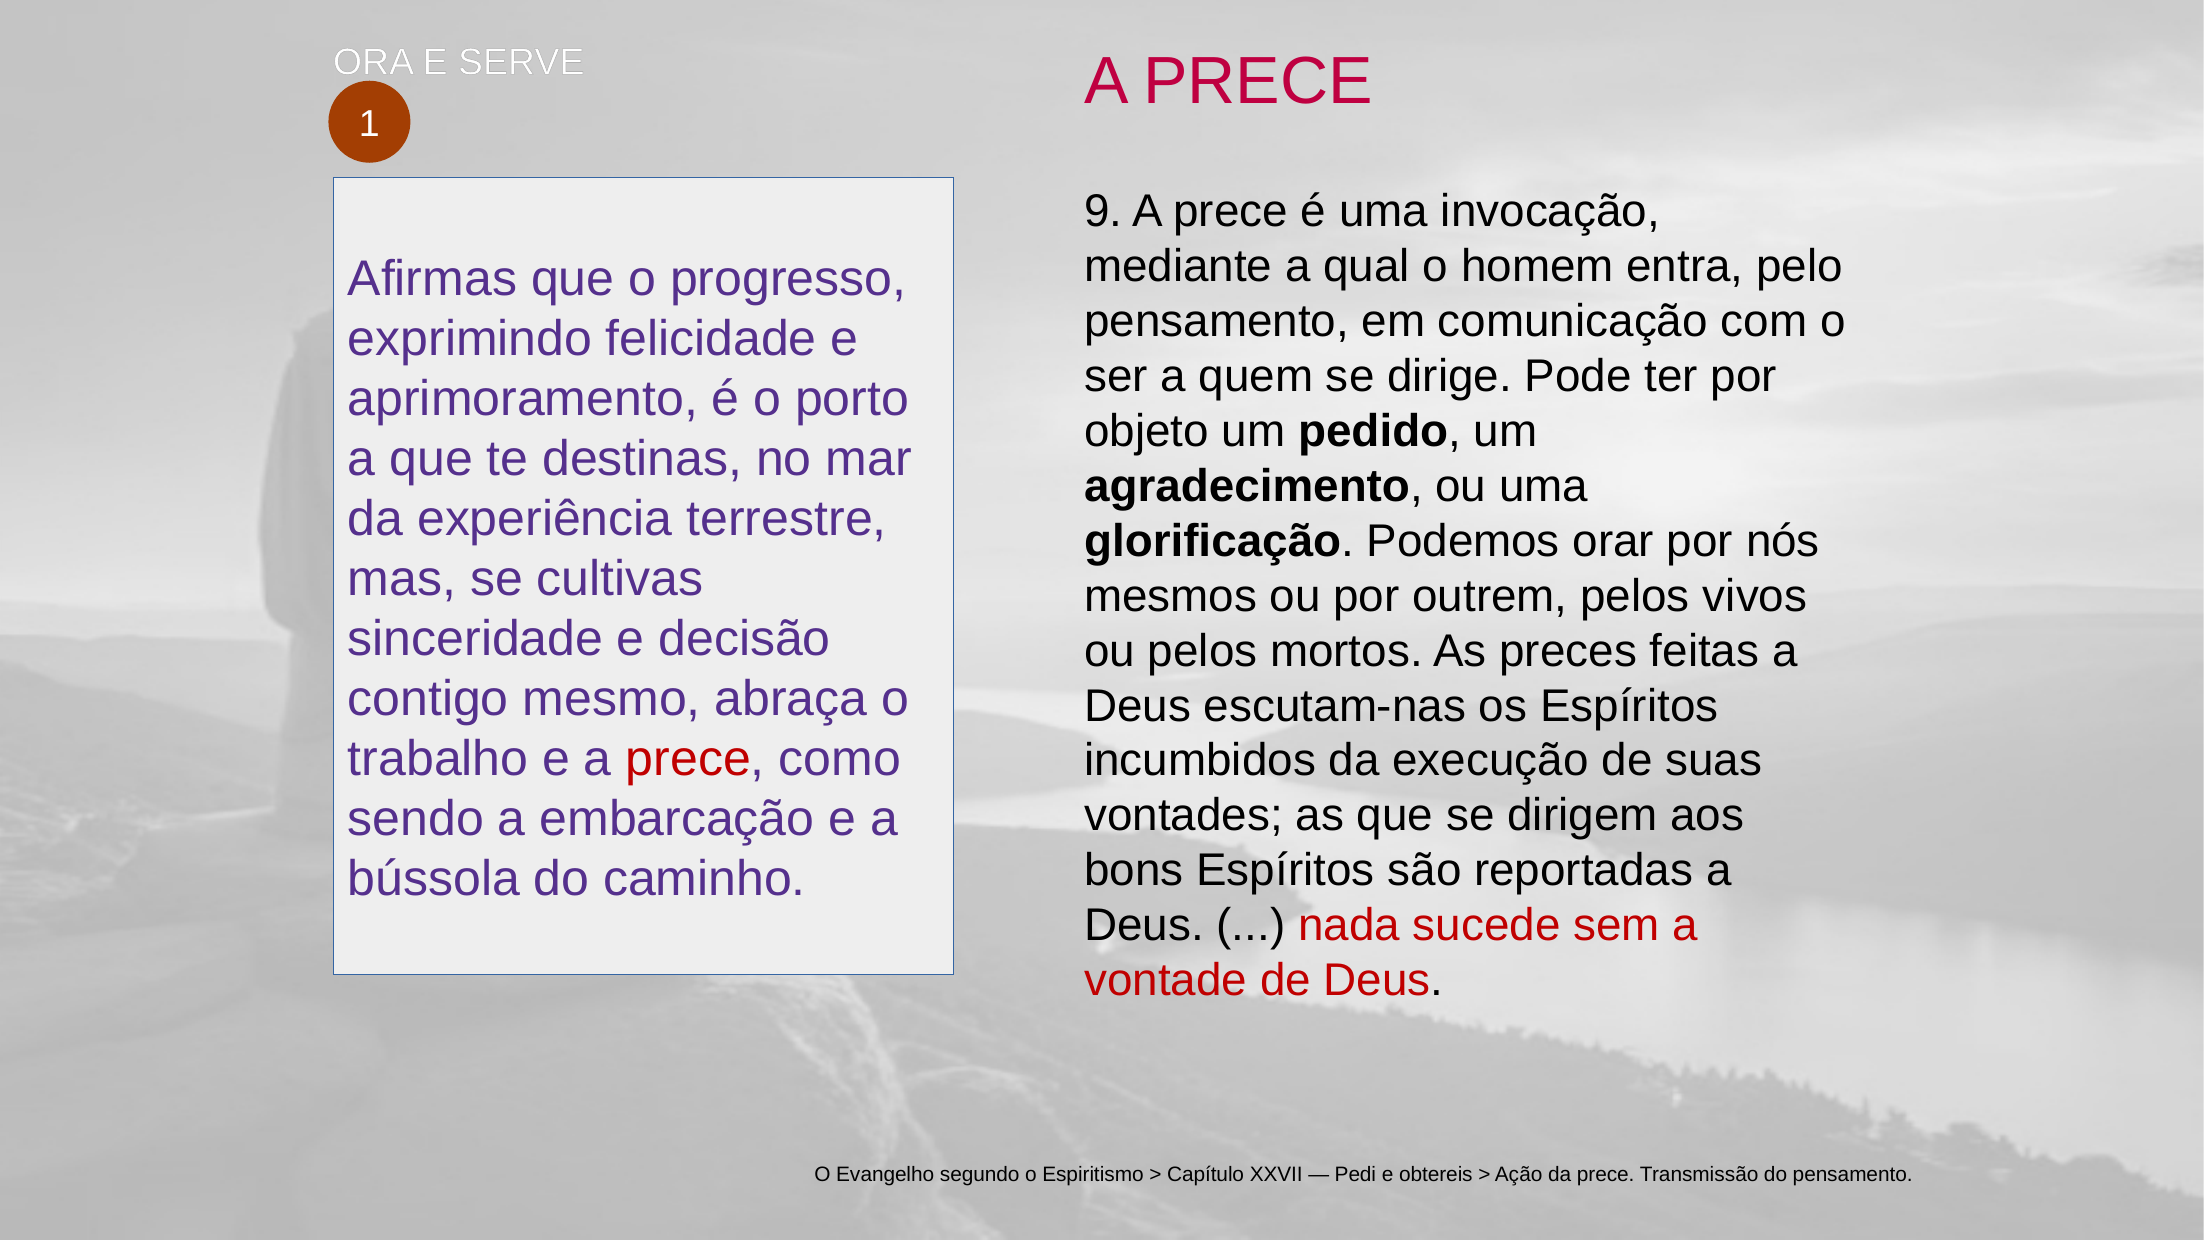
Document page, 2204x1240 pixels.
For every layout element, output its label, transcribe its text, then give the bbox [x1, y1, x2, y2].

picture [0, 0, 2204, 1240]
text_box 1 [328, 80, 411, 163]
text_box A PRECE [1069, 29, 1389, 120]
text_box O Evangelho segundo o Espiritismo > Capítulo XXVII — Pedi e obtereis > Ação da prece. Transmissão do pensamento. [799, 1152, 1928, 1240]
text_box Afirmas que o progresso, exprimindo felicidade e aprimoramento, é o porto a que te destinas, no mar da experiência terrestre, mas, se cultivas sinceridade e decisão contigo mesmo, abraça o trabalho e a prece, como sendo a embarcação e a bússola do caminho. [333, 177, 954, 975]
text_box ORA E SERVE [318, 29, 600, 87]
text_box 9. A prece é uma invocação, mediante a qual o homem entra, pelo pensamento, em comunicação com o ser a quem se dirige. Pode ter por objeto um pedido, um agradecimento, ou uma glorificação. Podemos orar por nós mesmos ou por outrem, pelos vivos ou pelos mortos. As preces feitas a Deus escutam-nas os Espíritos incumbidos da execução de suas vontades; as que se dirigem aos bons Espíritos são reportadas a Deus. (...) nada sucede sem a vontade de Deus. [1069, 172, 1870, 1111]
